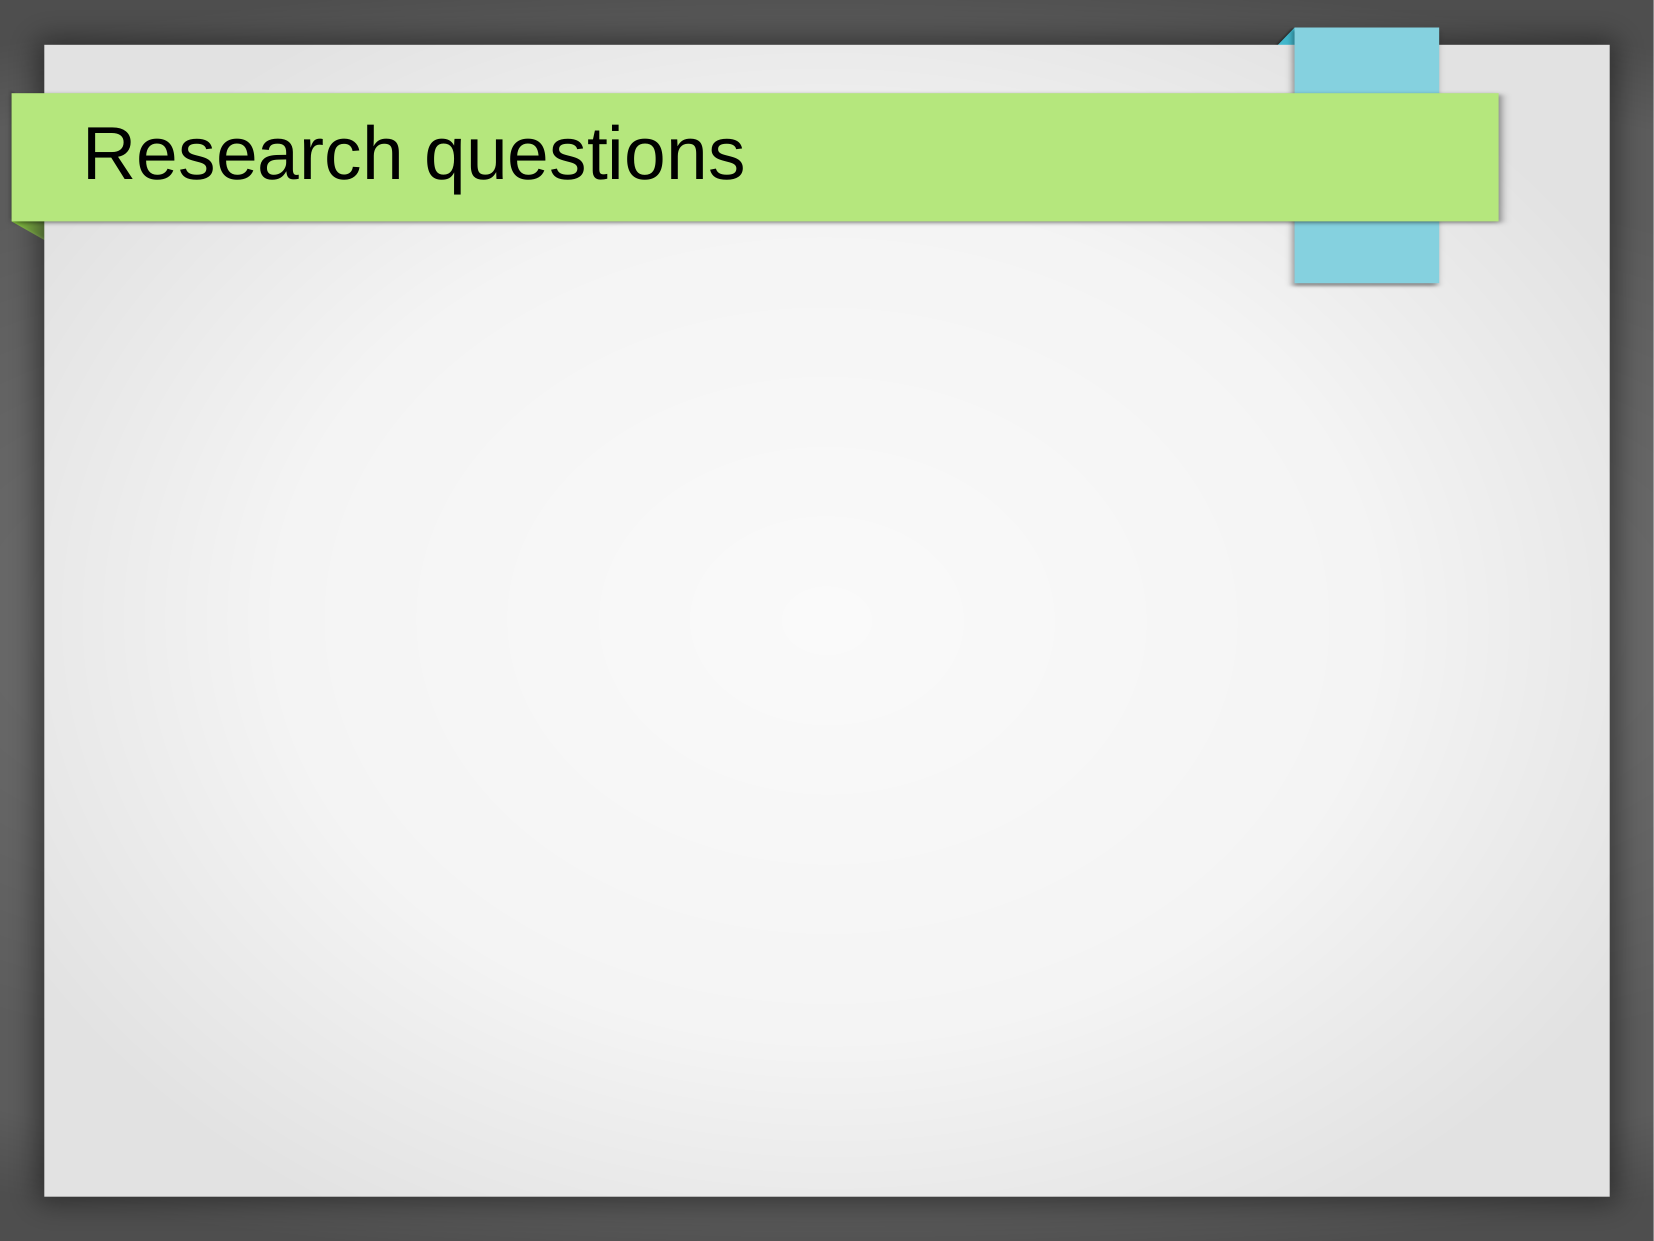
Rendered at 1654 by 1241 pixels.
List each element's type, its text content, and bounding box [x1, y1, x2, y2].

picture [0, 0, 1654, 1241]
title Research questions [82, 94, 1264, 213]
